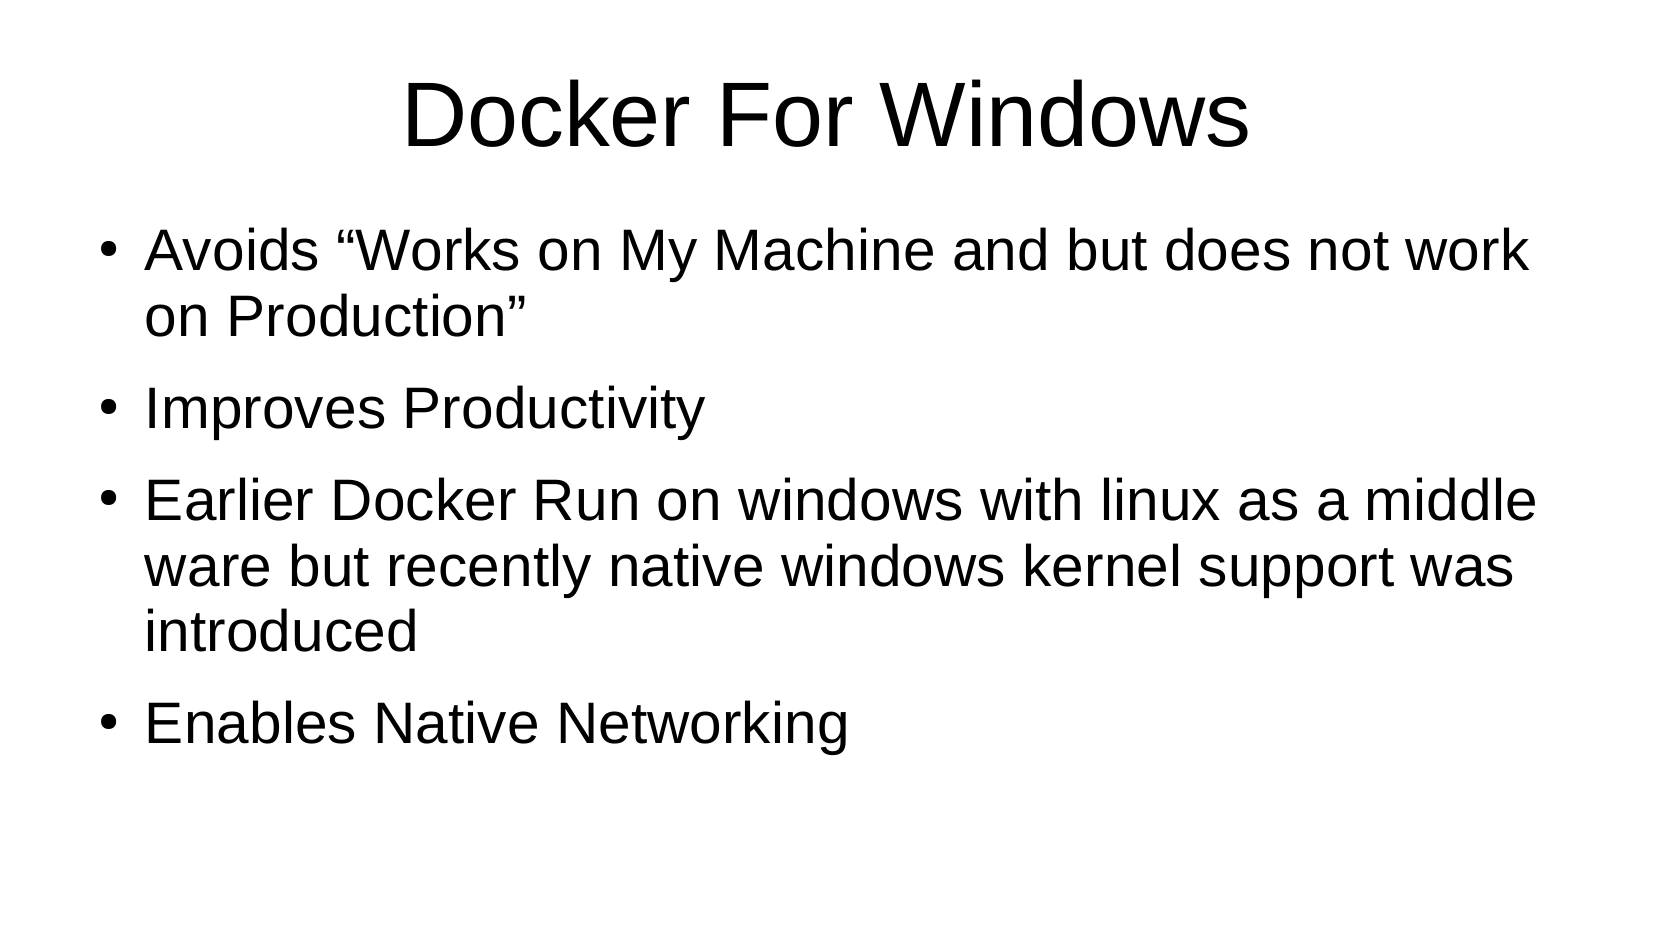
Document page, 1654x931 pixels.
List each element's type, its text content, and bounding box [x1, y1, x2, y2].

title Docker For Windows [82, 37, 1571, 193]
list Avoids “Works on My Machine and but does not work on Production” Improves Productivity Earlier Docker Run on windows with linux as a middle ware but recently native windows kernel support was introduced Enables Native Networking [82, 217, 1571, 758]
